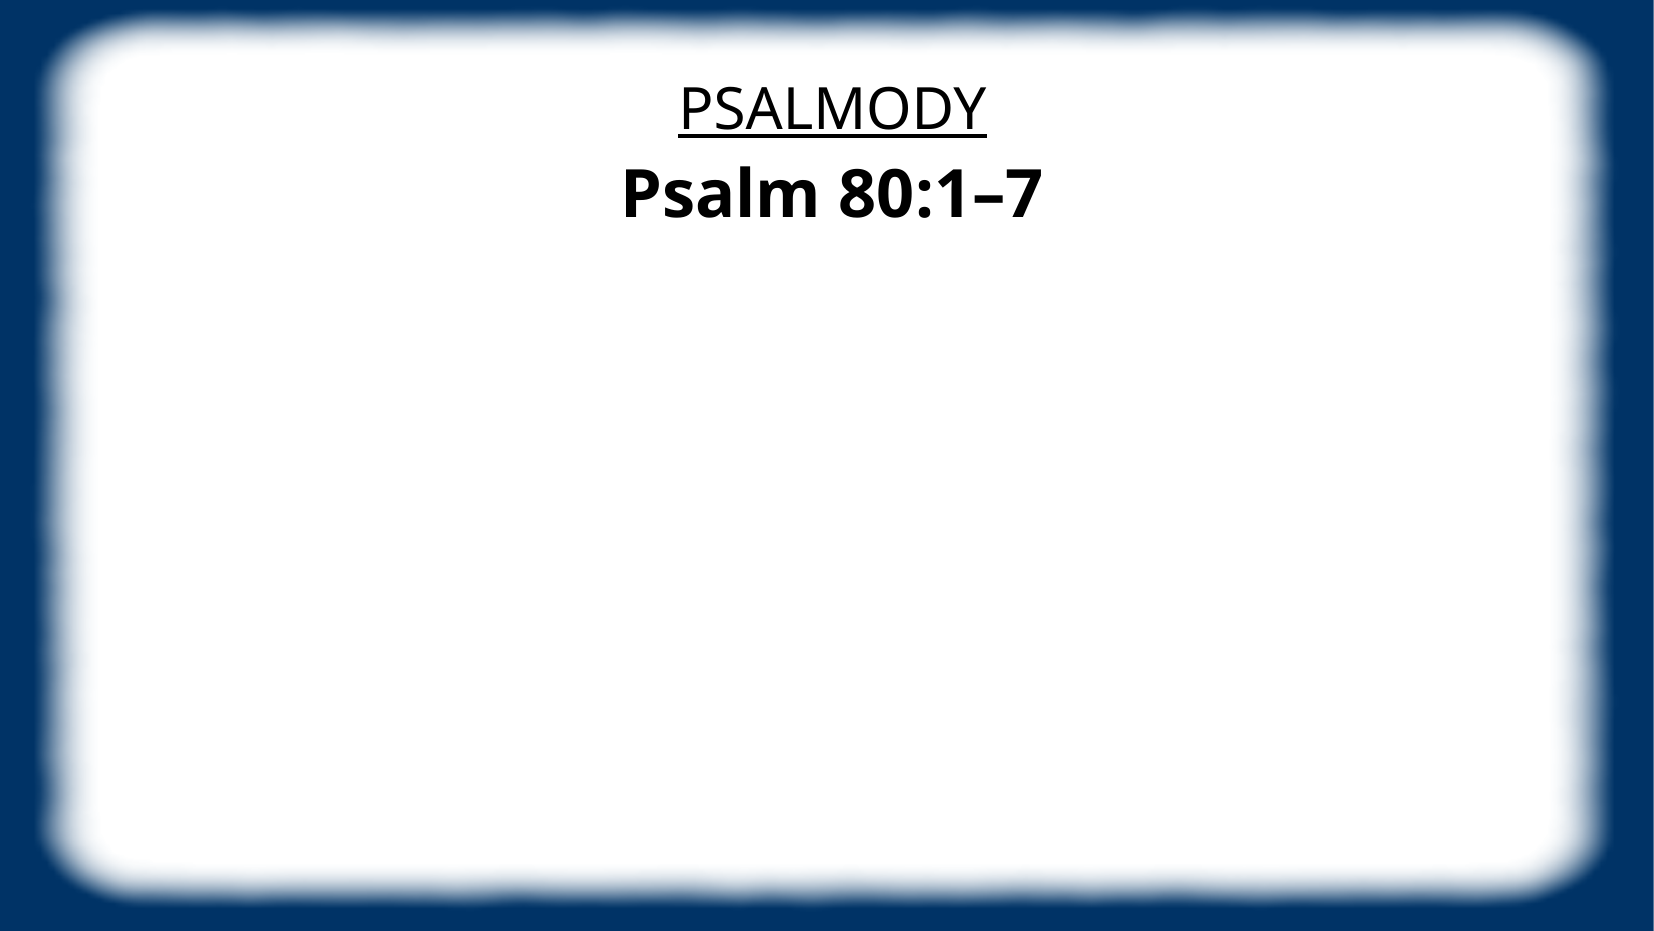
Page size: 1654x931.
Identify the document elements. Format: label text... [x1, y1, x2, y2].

picture [0, 0, 1654, 931]
text_box PSALMODY Psalm 80:1–7 [105, 60, 1561, 241]
